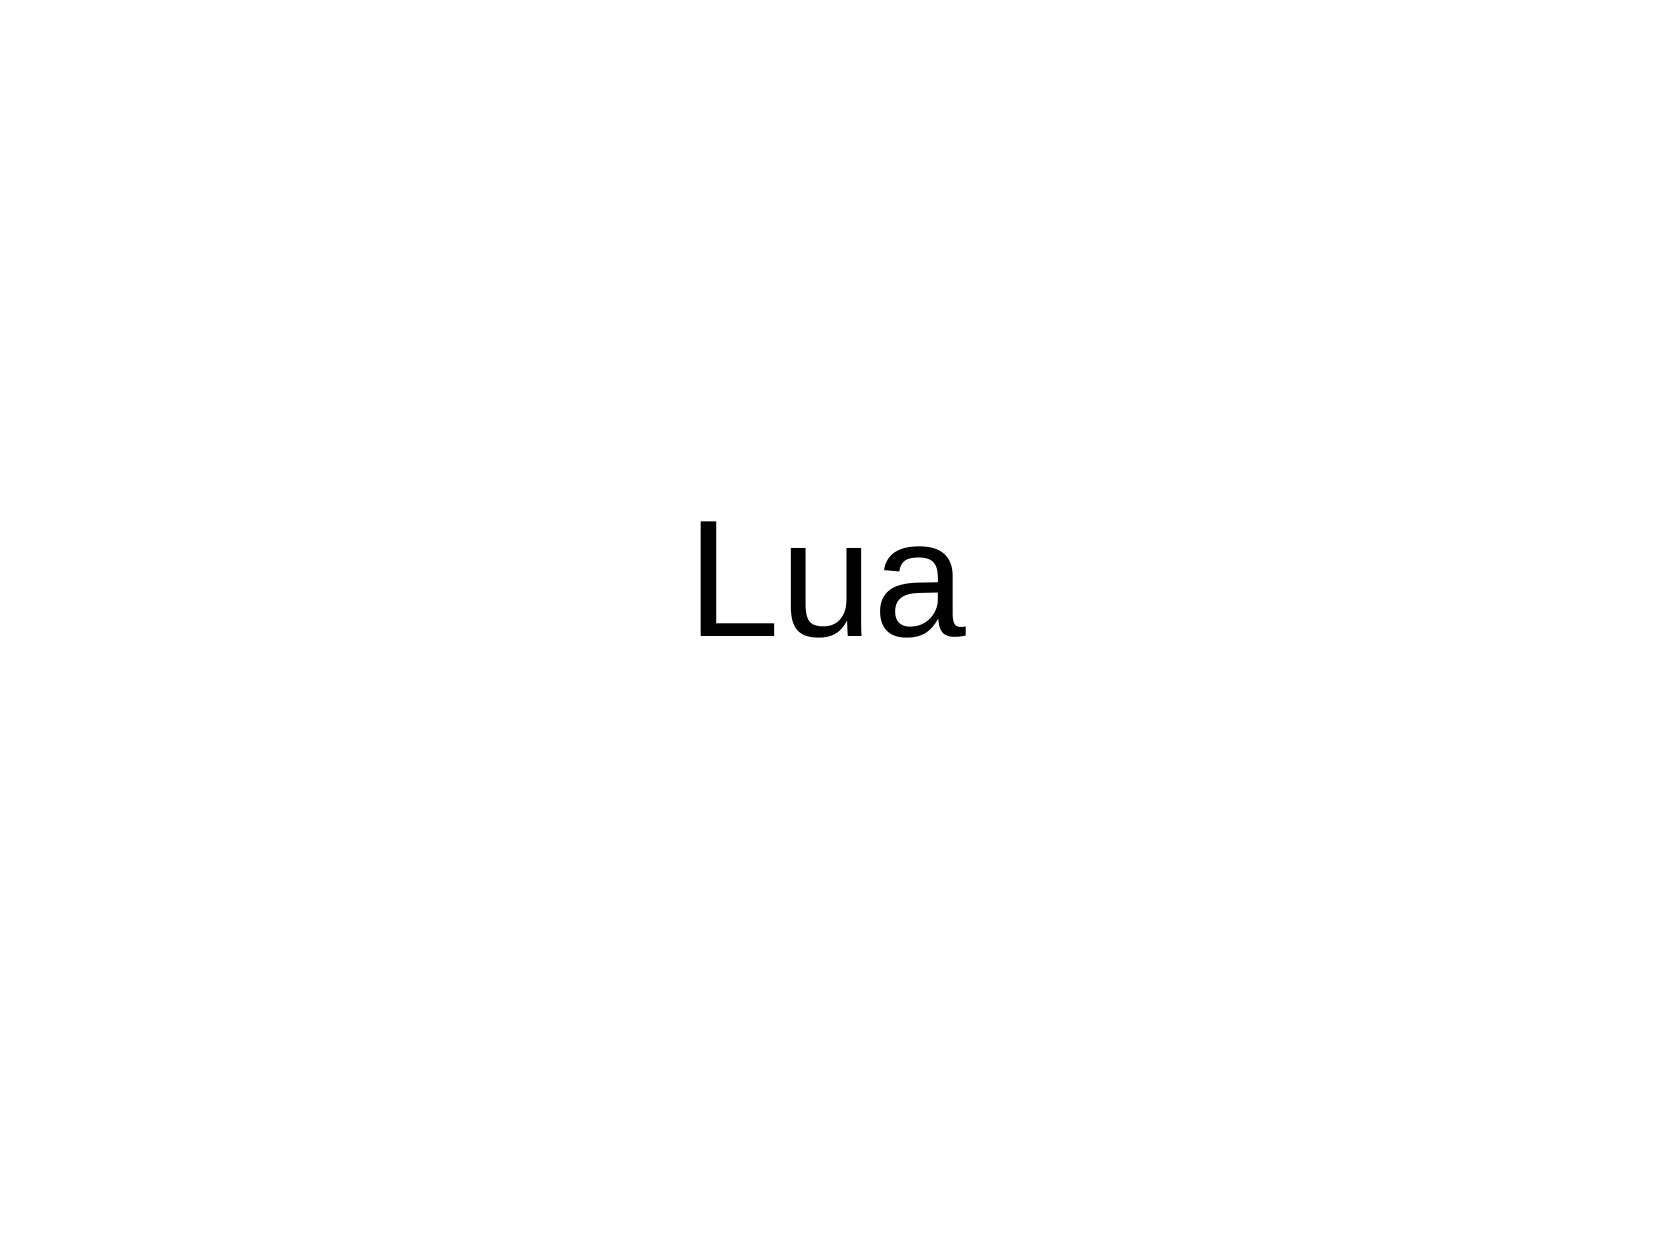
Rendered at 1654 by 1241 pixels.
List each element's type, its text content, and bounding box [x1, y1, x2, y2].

subtitle Lua [82, 49, 1571, 1109]
